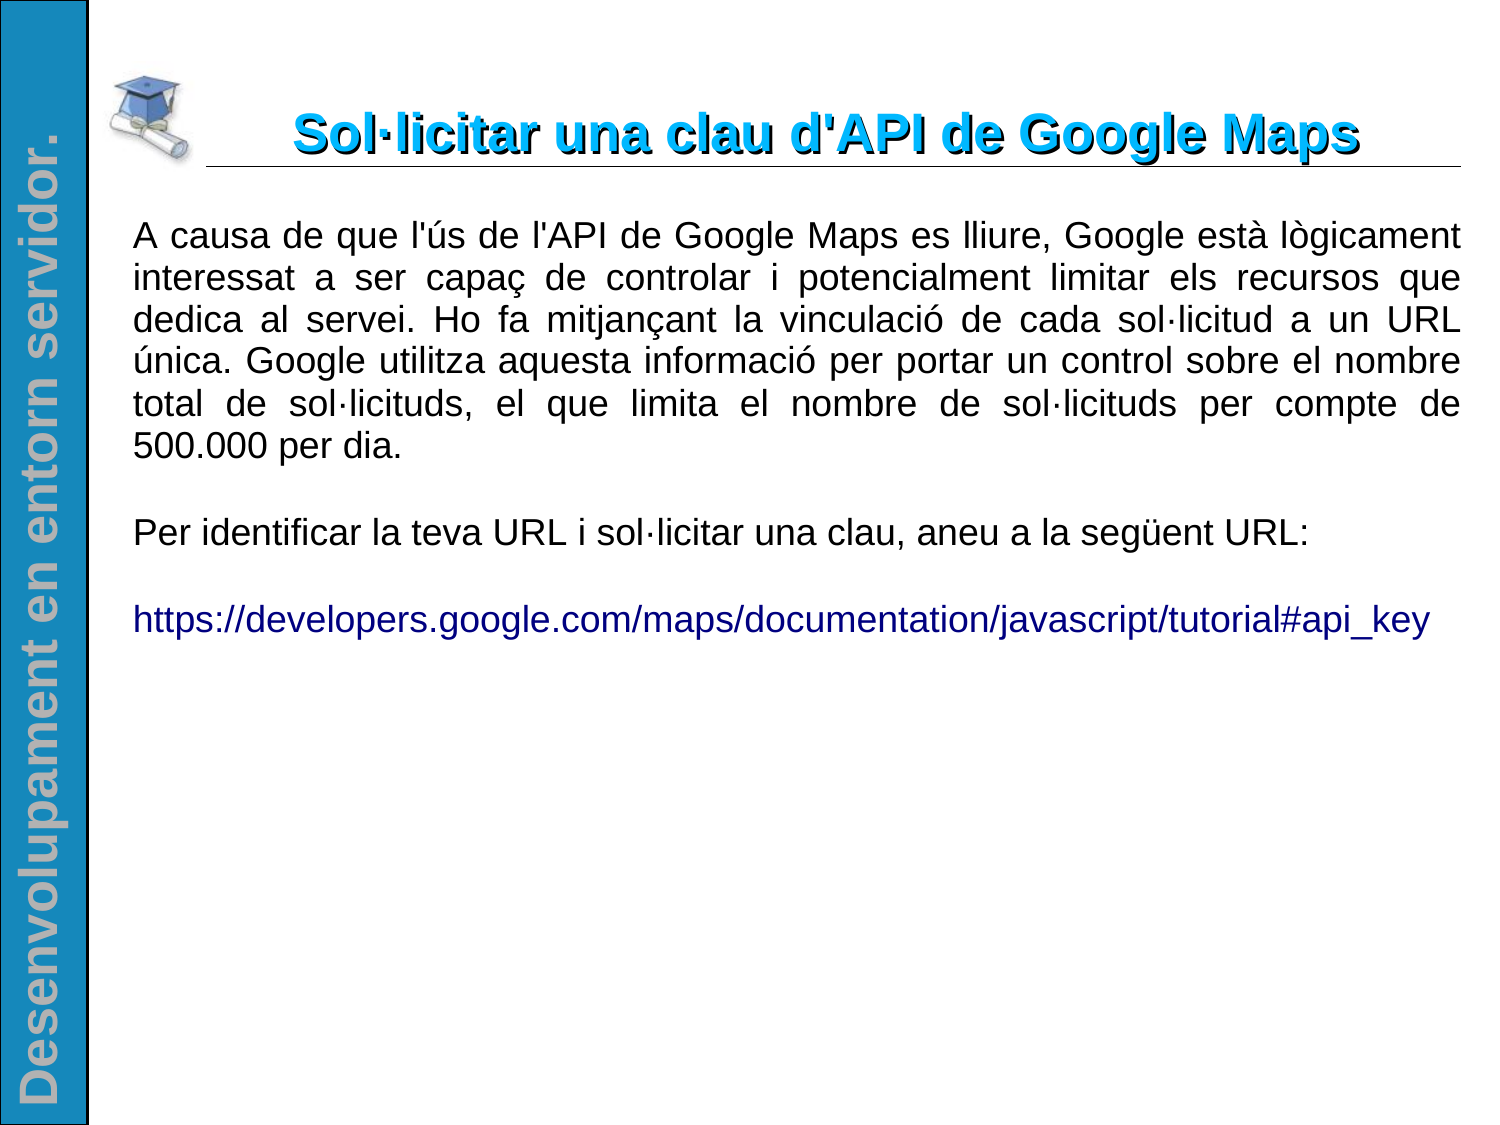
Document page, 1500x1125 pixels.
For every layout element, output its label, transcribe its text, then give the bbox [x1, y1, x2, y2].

title Sol·licitar una clau d'API de Google Maps [206, 88, 1447, 178]
text_box A causa de que l'ús de l'API de Google Maps es lliure, Google està lògicament interessat a ser capaç de controlar i potencialment limitar els recursos que dedica al servei. Ho fa mitjançant la vinculació de cada sol·licitud a un URL única. Google utilitza aquesta informació per portar un control sobre el nombre total de sol·licituds, el que limita el nombre de sol·licituds per compte de 500.000 per dia. Per identificar la teva URL i sol·licitar una clau, aneu a la següent URL: https://developers.google.com/maps/documentation/javascript/tutorial#api_key [118, 206, 1477, 824]
picture [93, 61, 206, 174]
